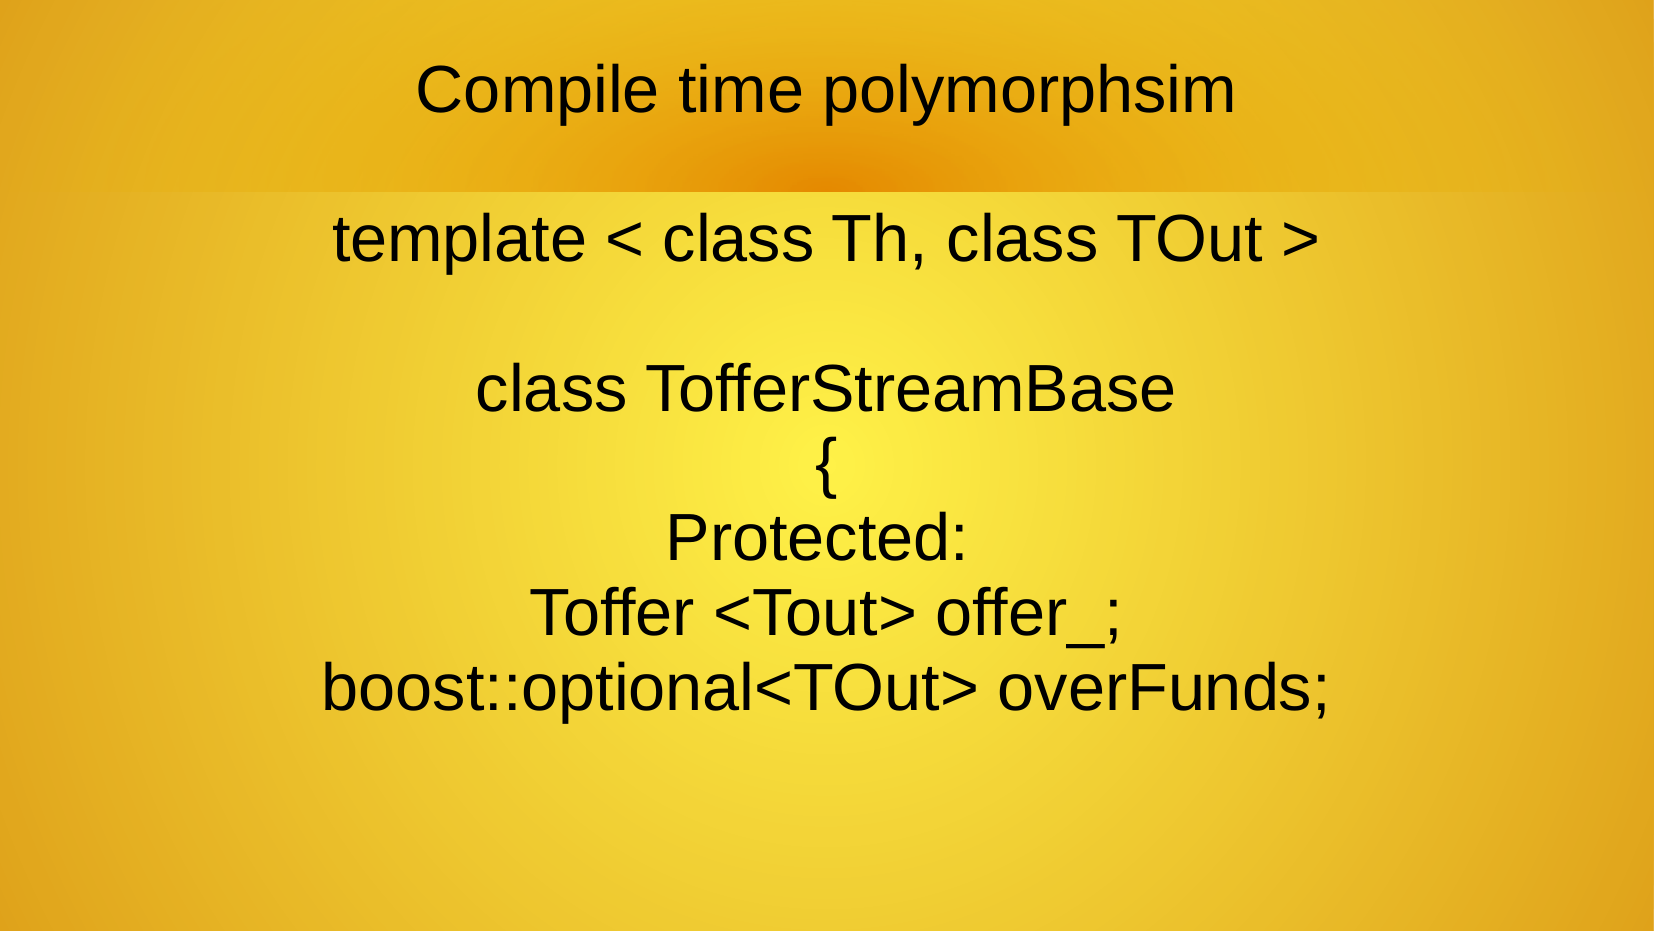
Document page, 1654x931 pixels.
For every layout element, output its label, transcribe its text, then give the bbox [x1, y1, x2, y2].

subtitle Compile time polymorphsim template < class Th, class TOut > class TofferStreamBase { Protected: Toffer <Tout> offer_; boost::optional<TOut> overFunds; [82, 51, 1571, 875]
